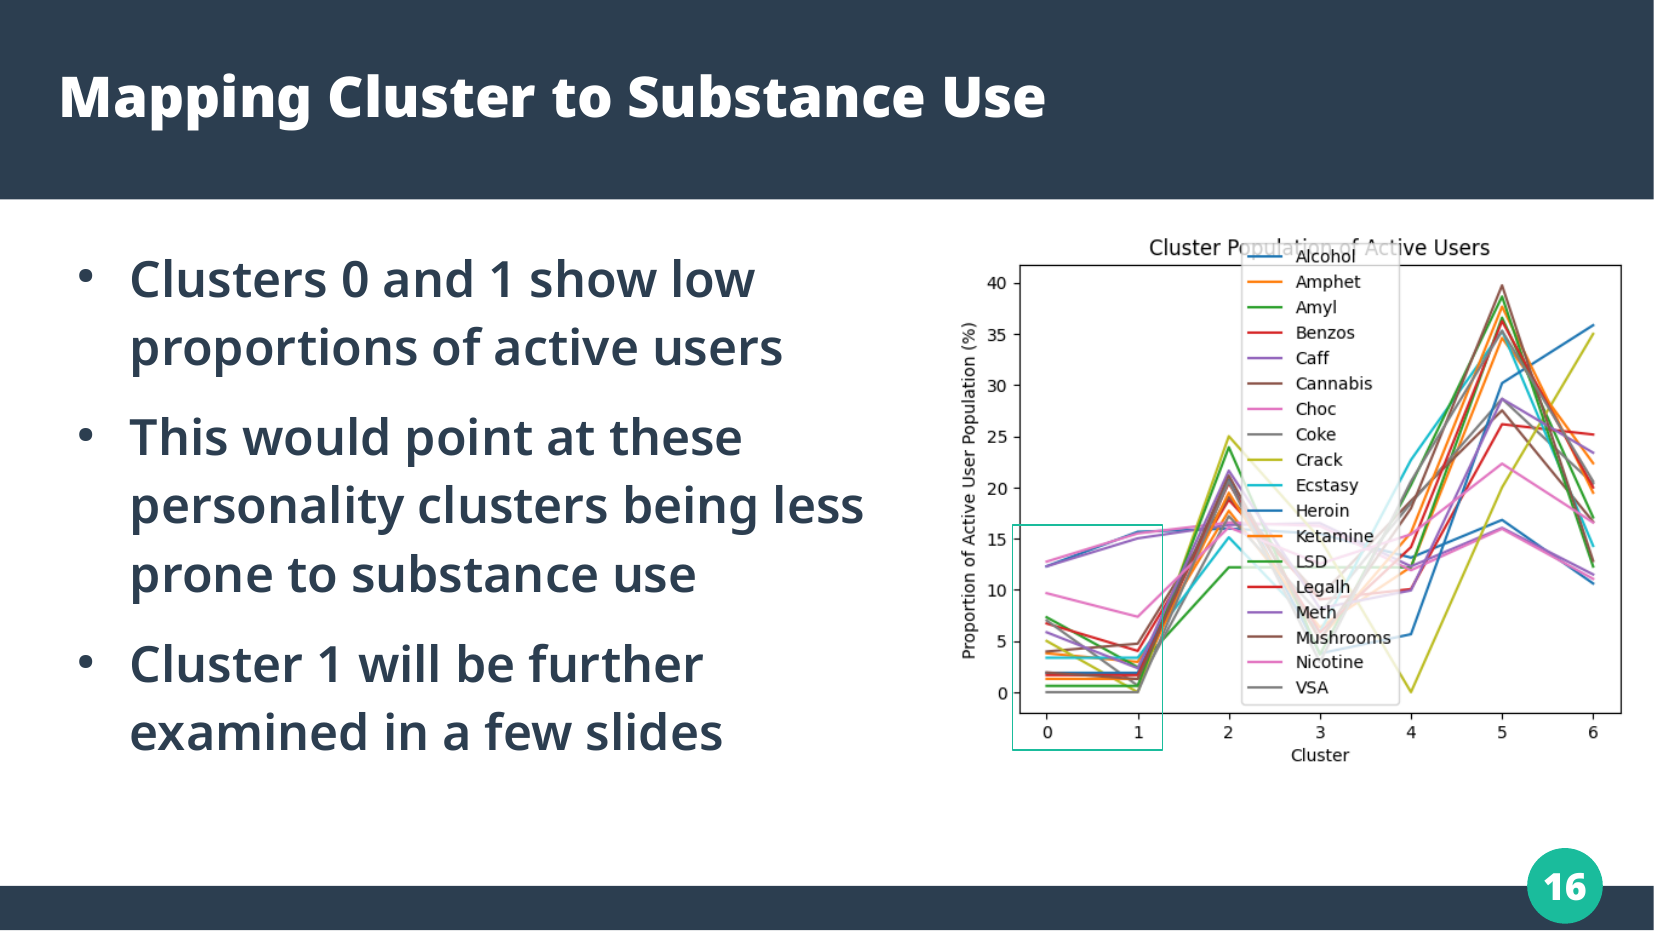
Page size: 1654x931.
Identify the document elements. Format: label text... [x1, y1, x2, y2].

title Mapping Cluster to Substance Use [59, 37, 1595, 155]
list Clusters 0 and 1 show low proportions of active users This would point at these personality clusters being less prone to substance use Cluster 1 will be further examined in a few slides [59, 243, 901, 864]
picture [942, 225, 1651, 788]
text_box [1012, 525, 1163, 751]
